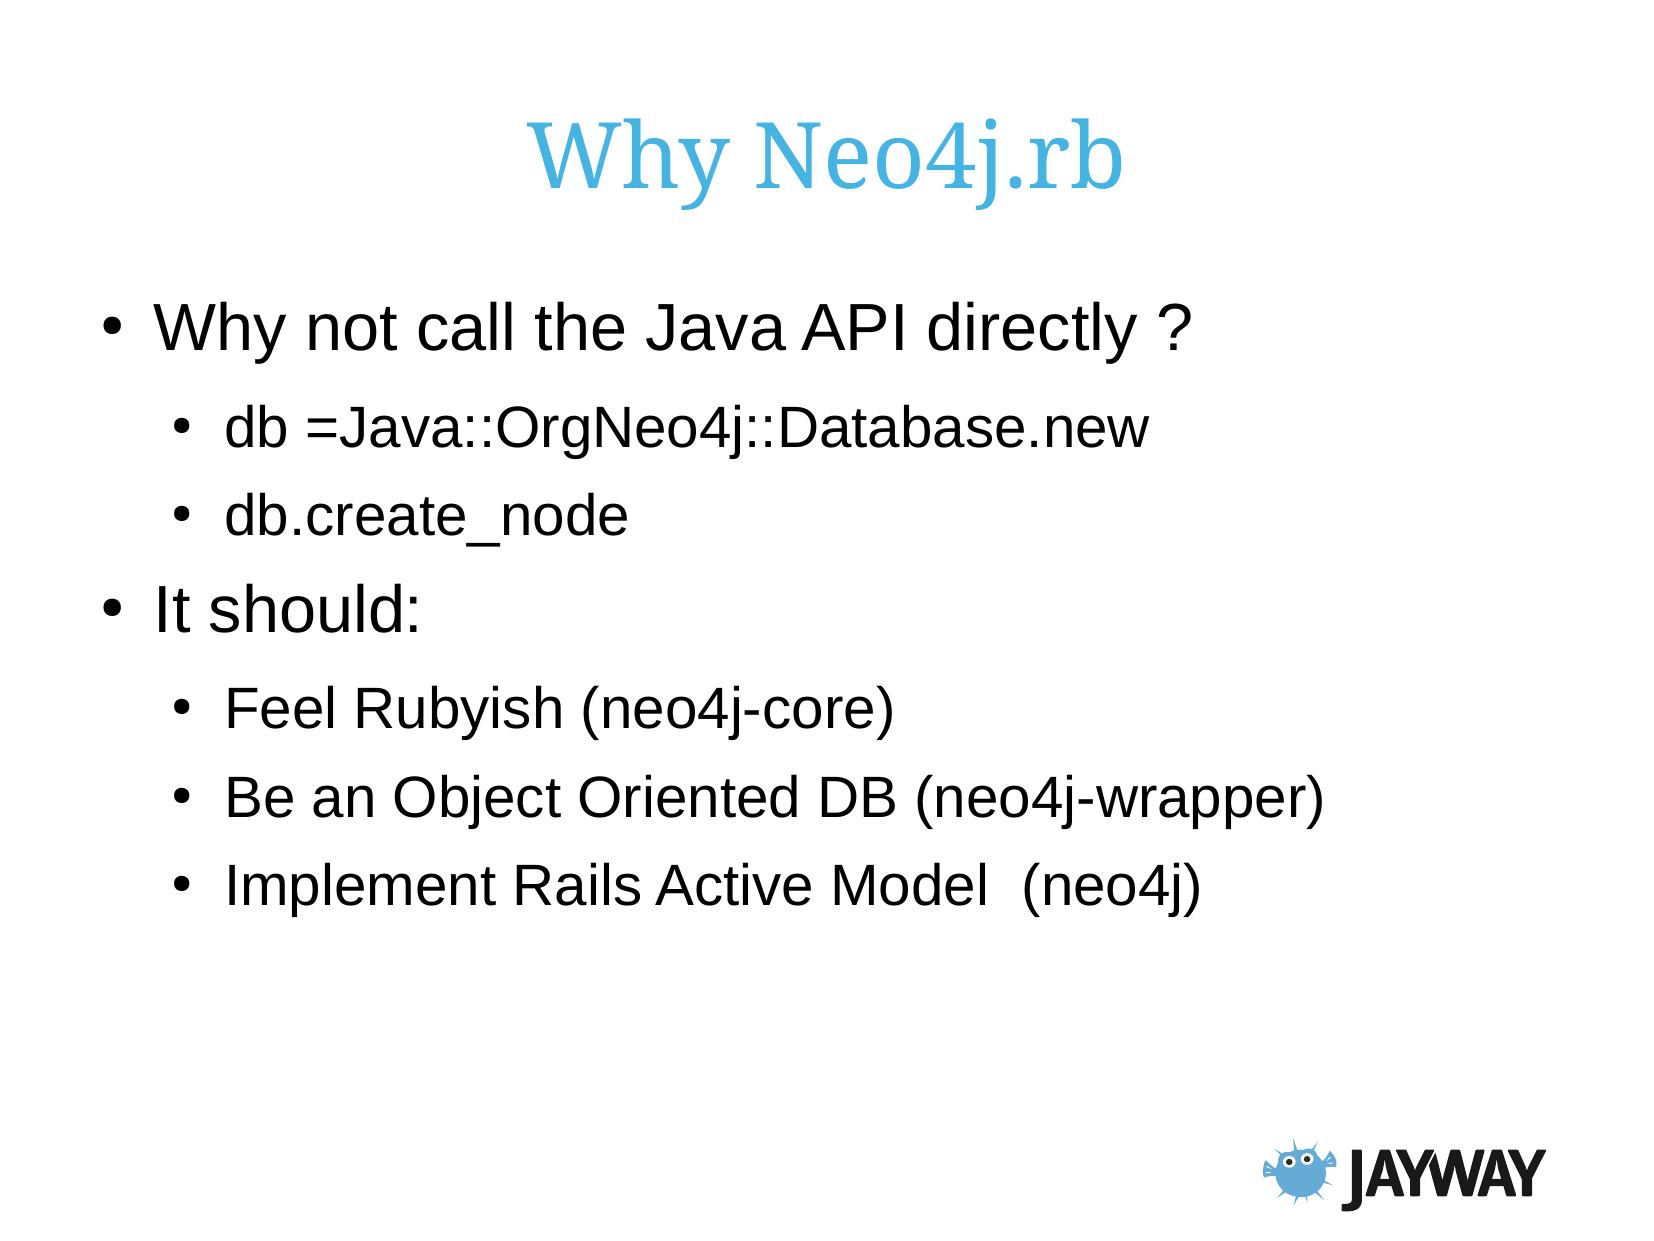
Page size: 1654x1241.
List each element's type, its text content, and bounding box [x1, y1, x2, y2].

list Why not call the Java API directly ? db =Java::OrgNeo4j::Database.new db.create_node It should: Feel Rubyish (neo4j-core) Be an Object Oriented DB (neo4j-wrapper) Implement Rails Active Model (neo4j) [82, 290, 1571, 1109]
title Why Neo4j.rb [82, 49, 1571, 257]
